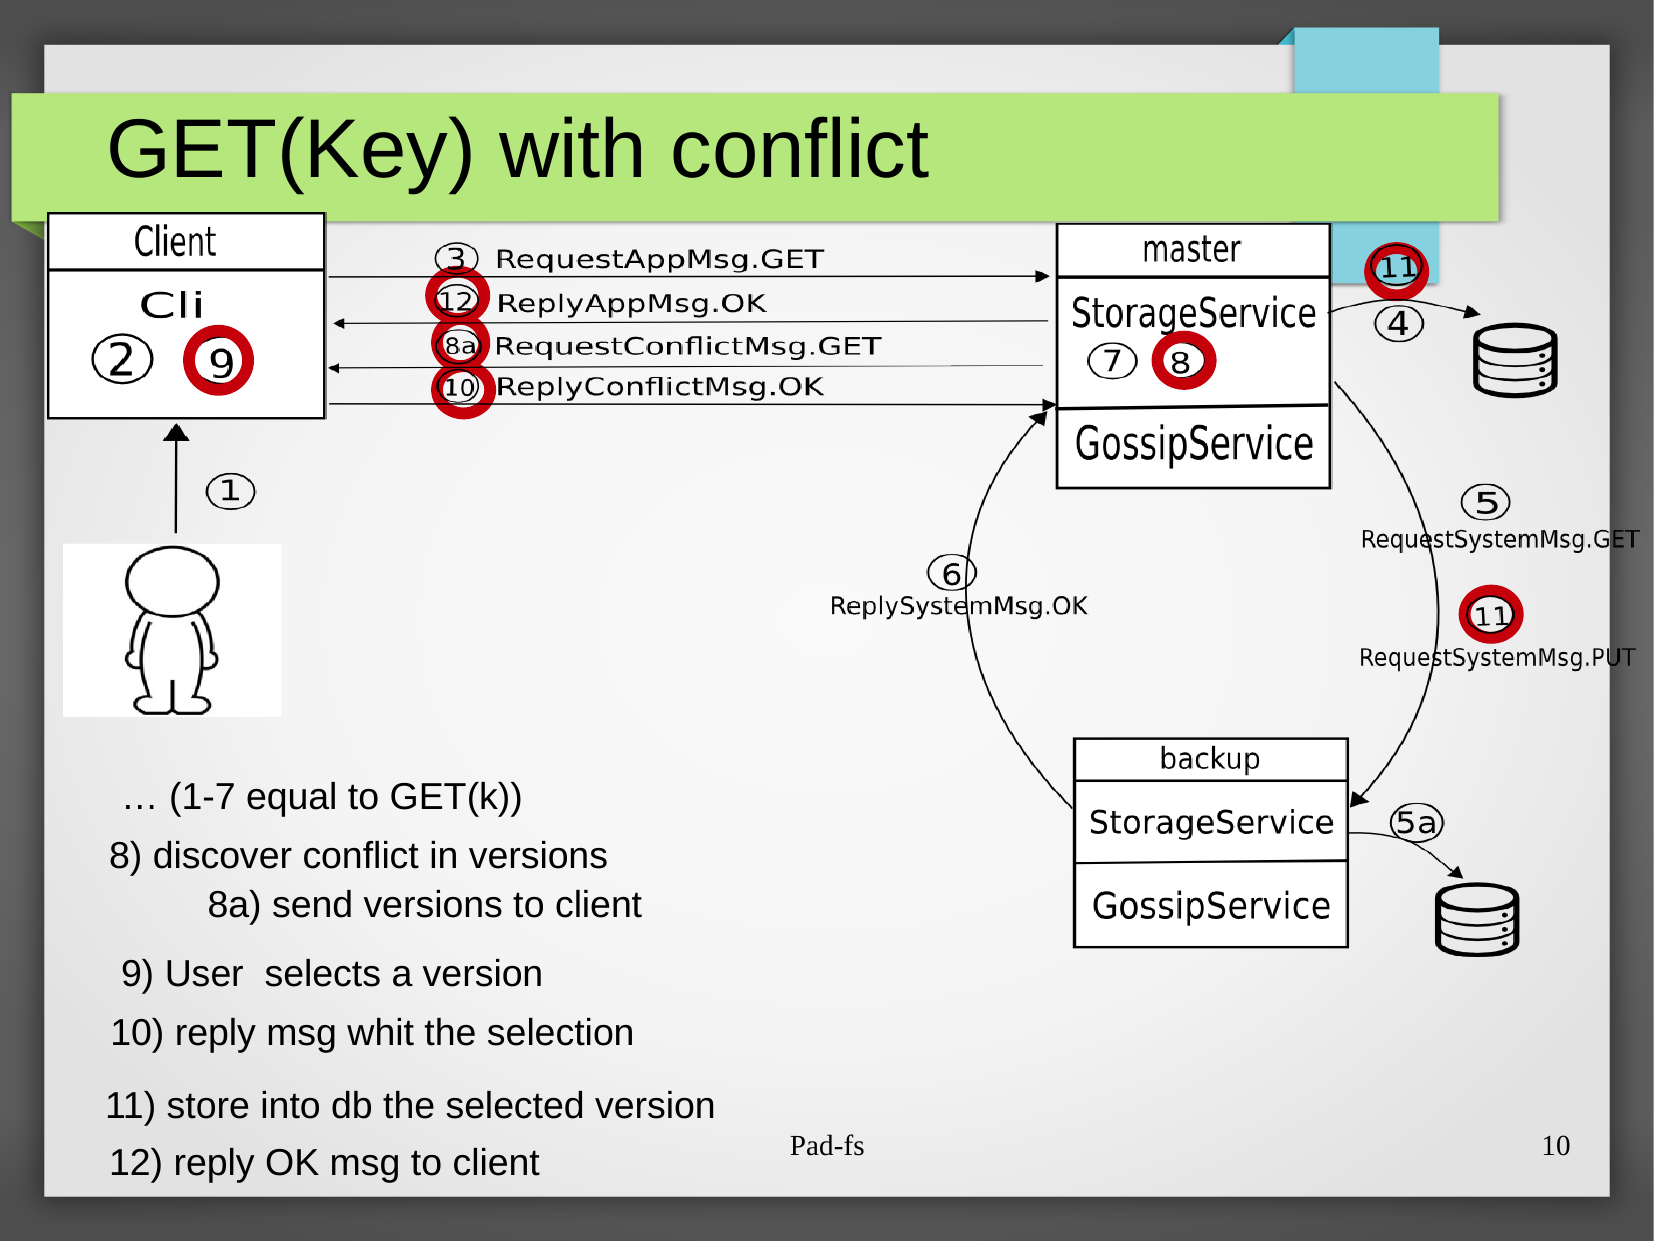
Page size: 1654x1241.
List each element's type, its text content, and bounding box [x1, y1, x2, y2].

text_box 12) reply OK msg to client [94, 1133, 556, 1191]
text_box 9) User selects a version [106, 957, 559, 1002]
text_box 10) reply msg whit the selection [95, 1003, 650, 1061]
text_box 11) store into db the selected version [90, 1077, 745, 1134]
picture [0, 0, 1654, 1241]
title GET(Key) with conflict [106, 59, 1559, 212]
